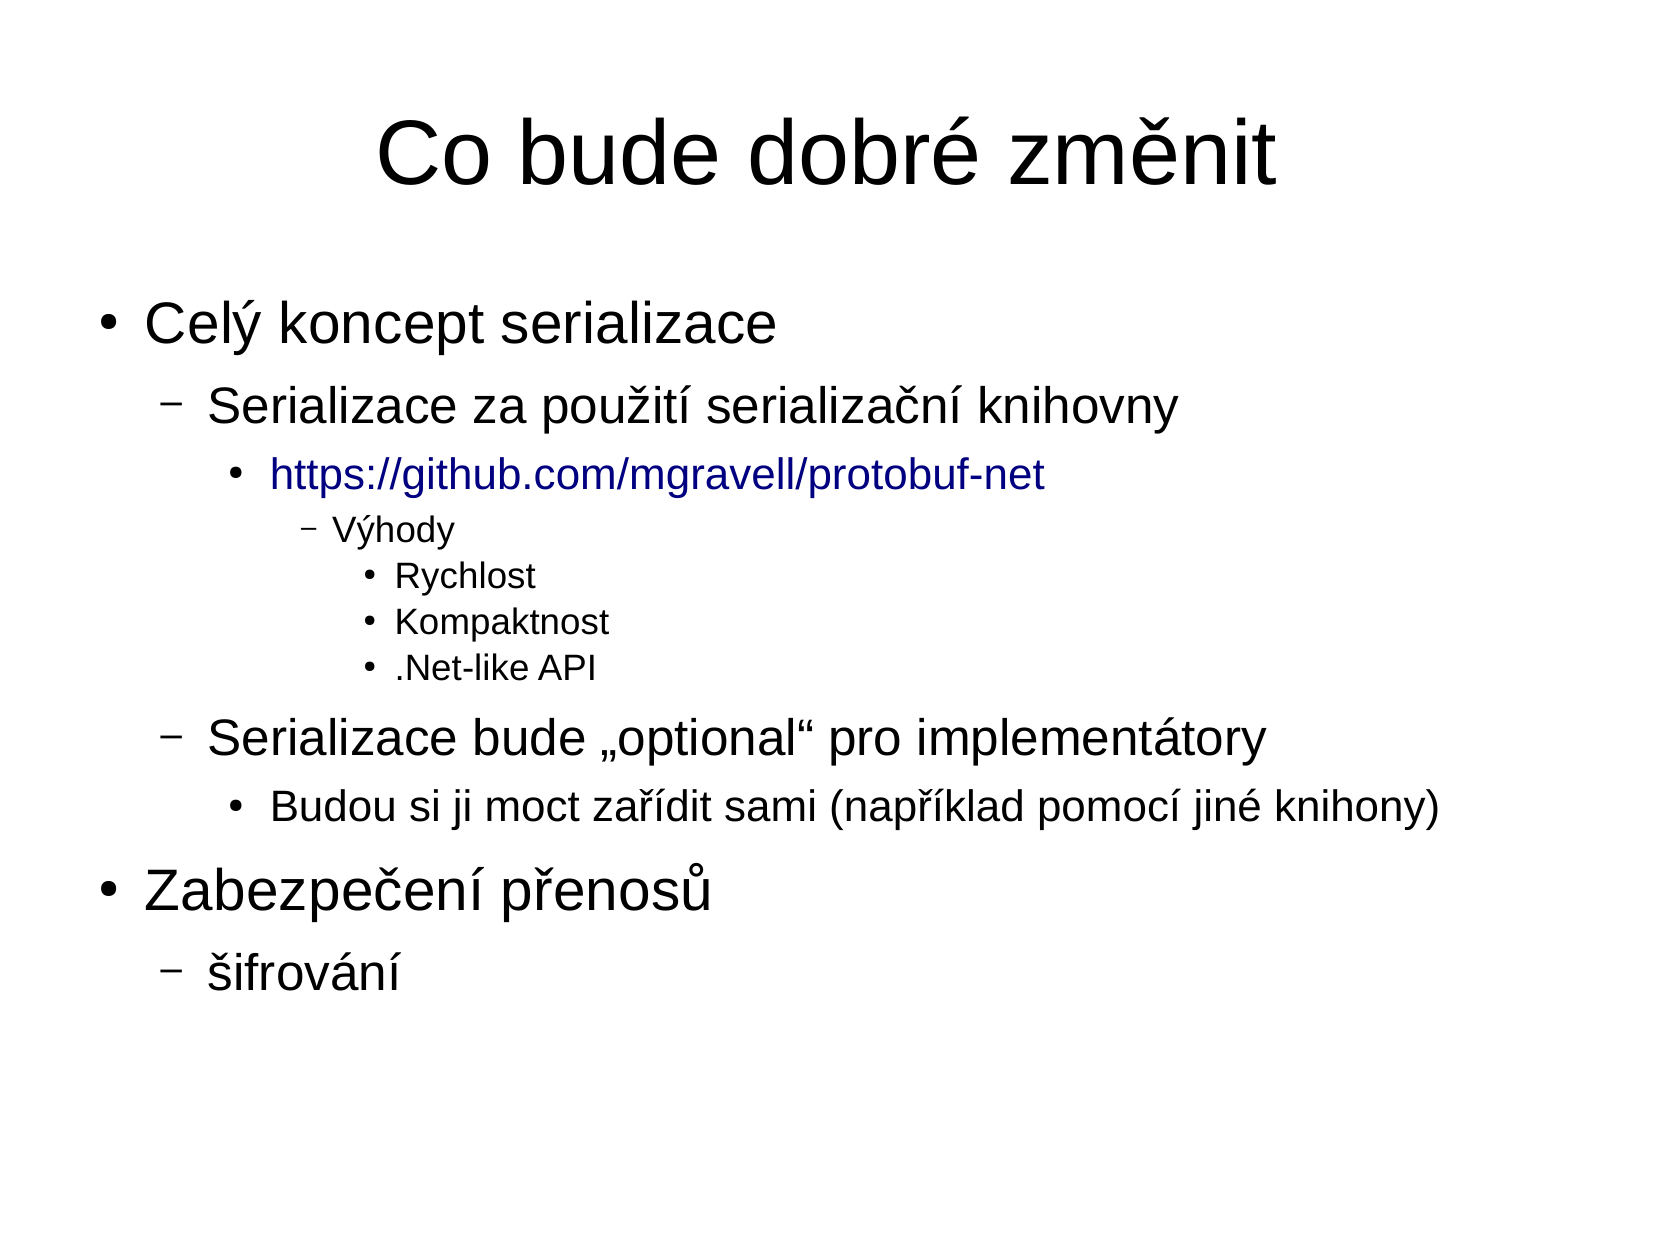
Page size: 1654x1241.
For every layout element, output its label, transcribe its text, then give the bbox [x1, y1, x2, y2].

title Co bude dobré změnit [82, 49, 1571, 257]
list Celý koncept serializace Serializace za použití serializační knihovny https://github.com/mgravell/protobuf-net Výhody Rychlost Kompaktnost .Net-like API Serializace bude „optional“ pro implementátory Budou si ji moct zařídit sami (například pomocí jiné knihony) Zabezpečení přenosů šifrování [82, 290, 1571, 1010]
